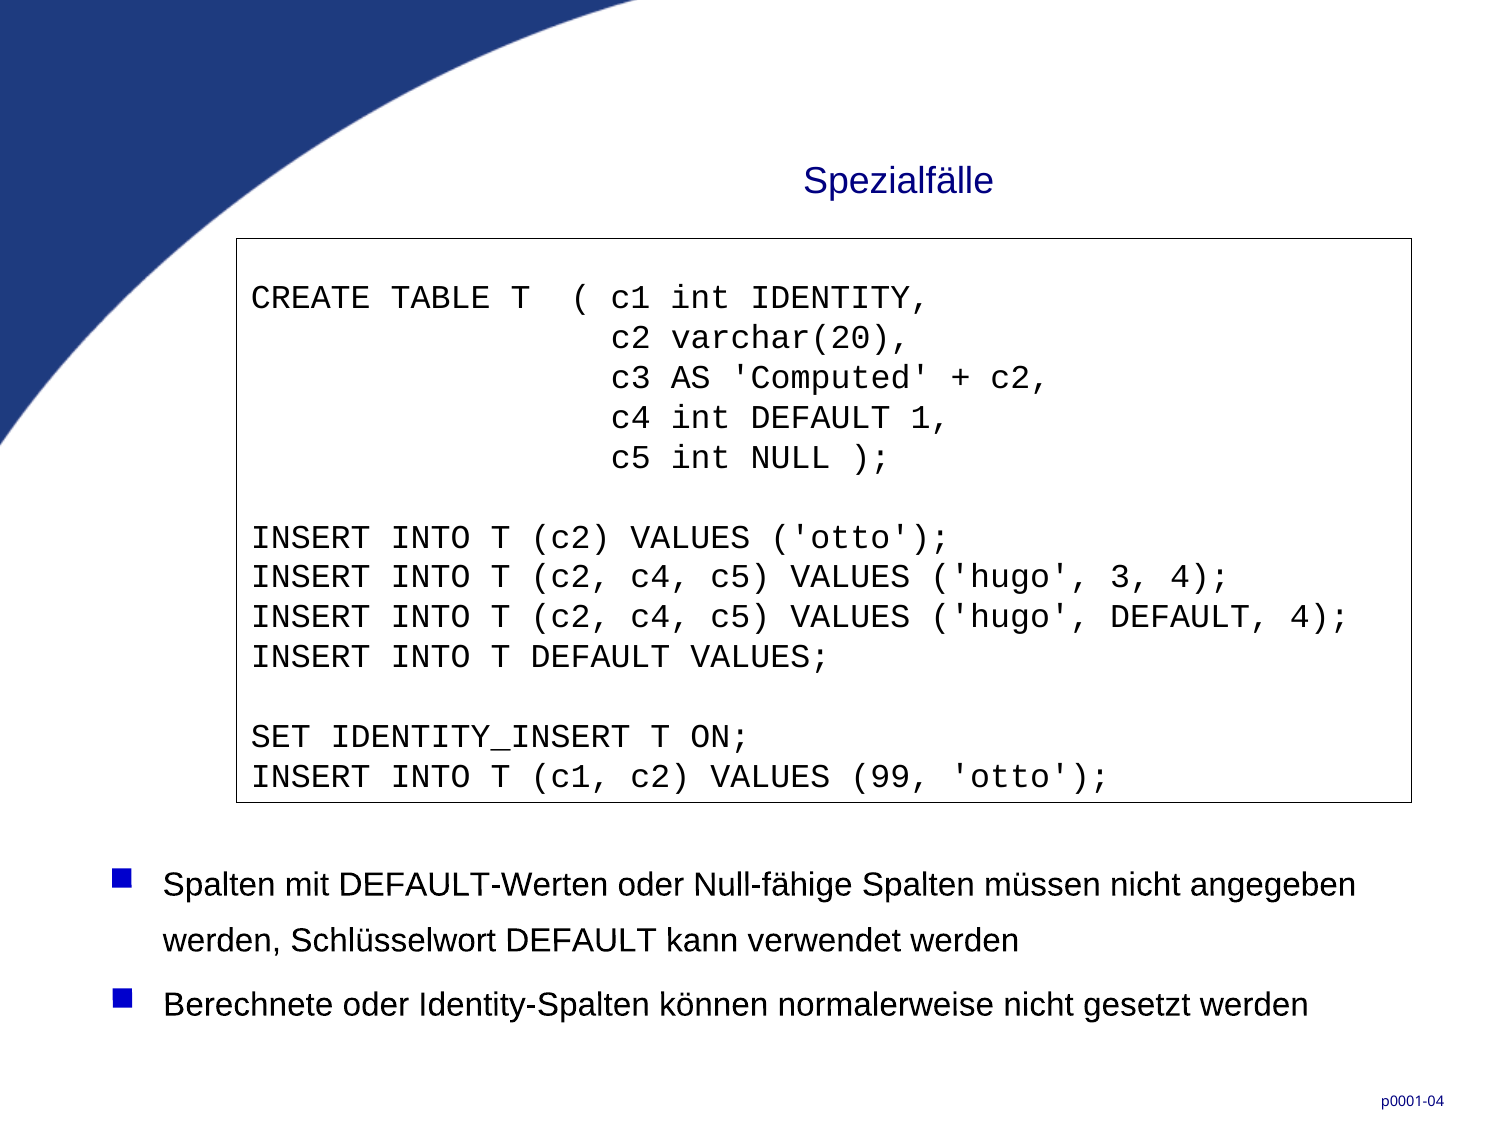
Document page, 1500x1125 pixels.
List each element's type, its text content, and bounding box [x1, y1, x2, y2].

text_box CREATE TABLE T ( c1 int IDENTITY, c2 varchar(20), c3 AS 'Computed' + c2, c4 int DEFAULT 1, c5 int NULL ); INSERT INTO T (c2) VALUES ('otto'); INSERT INTO T (c2, c4, c5) VALUES ('hugo', 3, 4); INSERT INTO T (c2, c4, c5) VALUES ('hugo', DEFAULT, 4); INSERT INTO T DEFAULT VALUES; SET IDENTITY_INSERT T ON; INSERT INTO T (c1, c2) VALUES (99, 'otto'); [236, 237, 1412, 802]
text_box Spalten mit DEFAULT-Werten oder Null-fähige Spalten müssen nicht angegeben werden, Schlüsselwort DEFAULT kann verwendet werden Berechnete oder Identity-Spalten können normalerweise nicht gesetzt werden [94, 838, 1466, 1125]
picture [0, 0, 648, 462]
title Spezialfälle [592, 148, 1205, 237]
